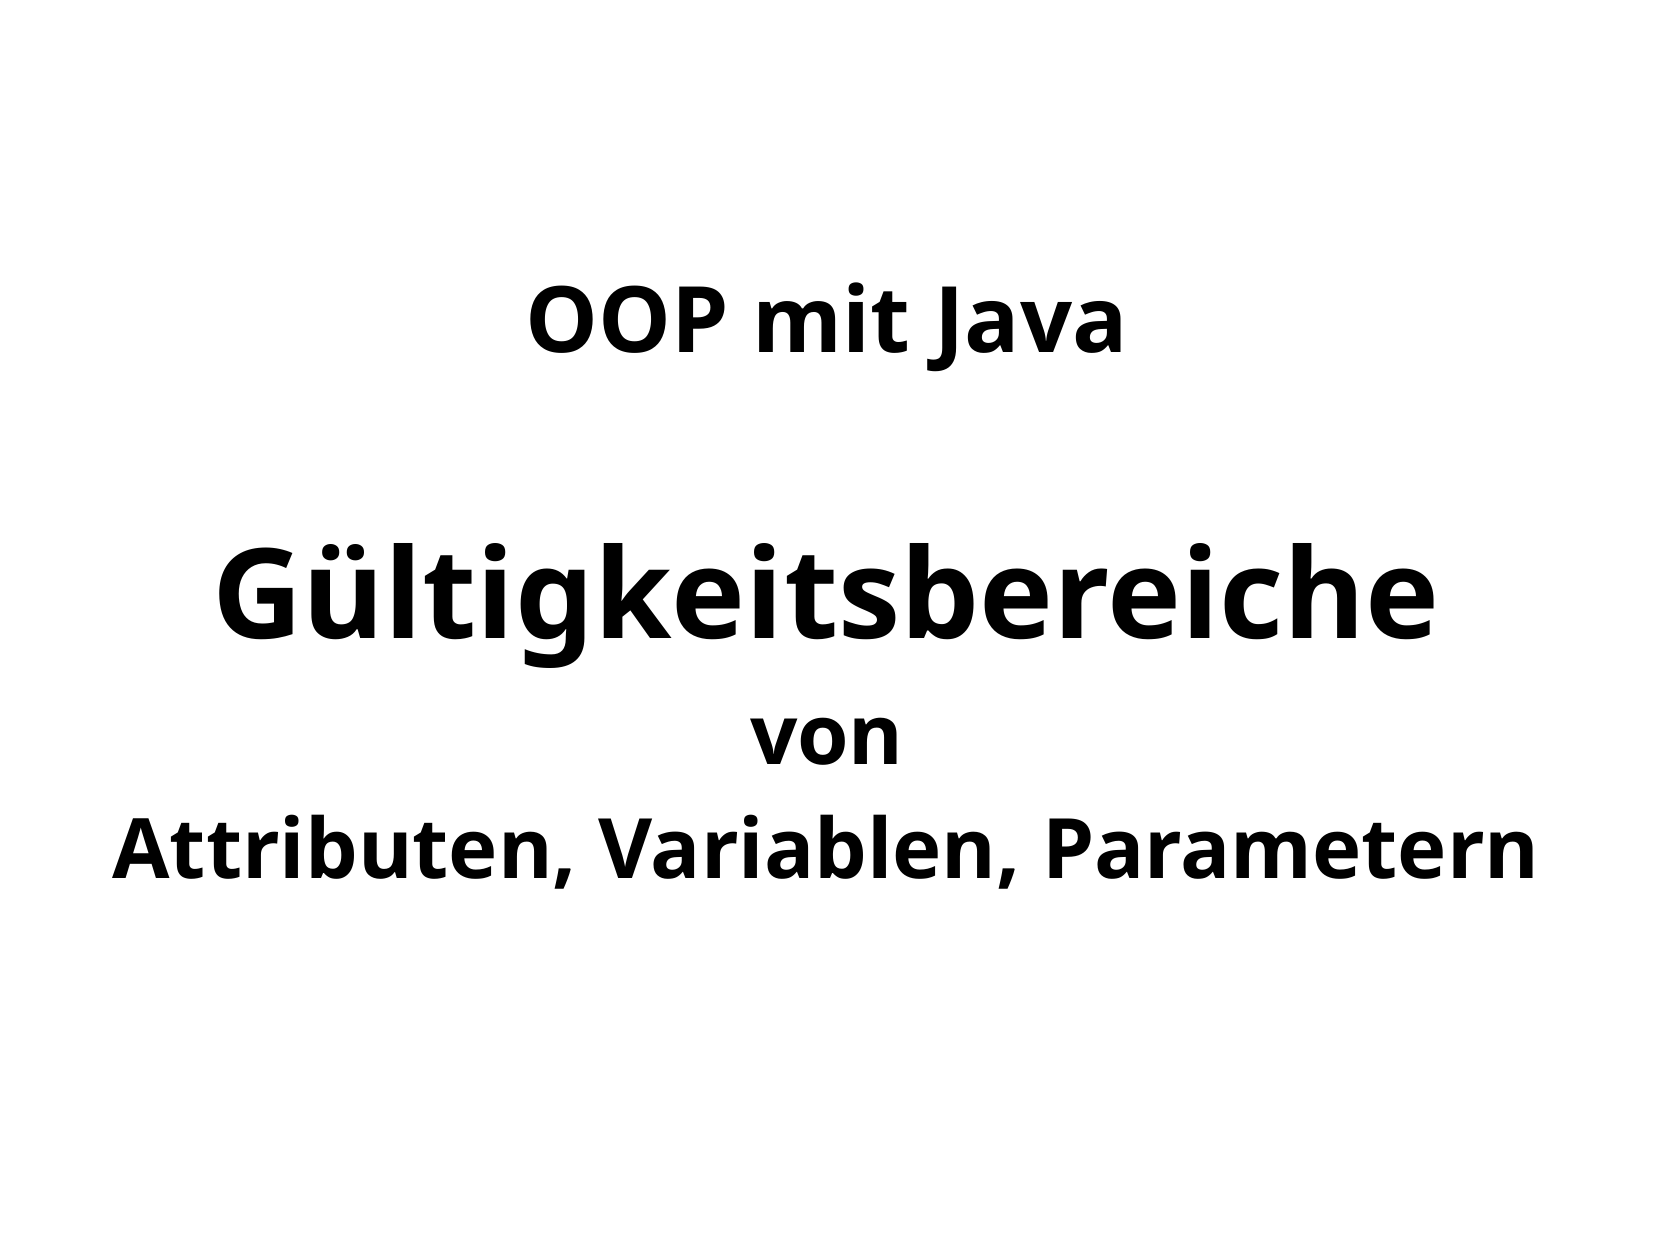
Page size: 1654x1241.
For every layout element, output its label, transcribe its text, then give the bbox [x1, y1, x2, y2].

subtitle OOP mit Java Gültigkeitsbereiche von Attributen, Variablen, Parametern [23, 35, 1630, 1123]
